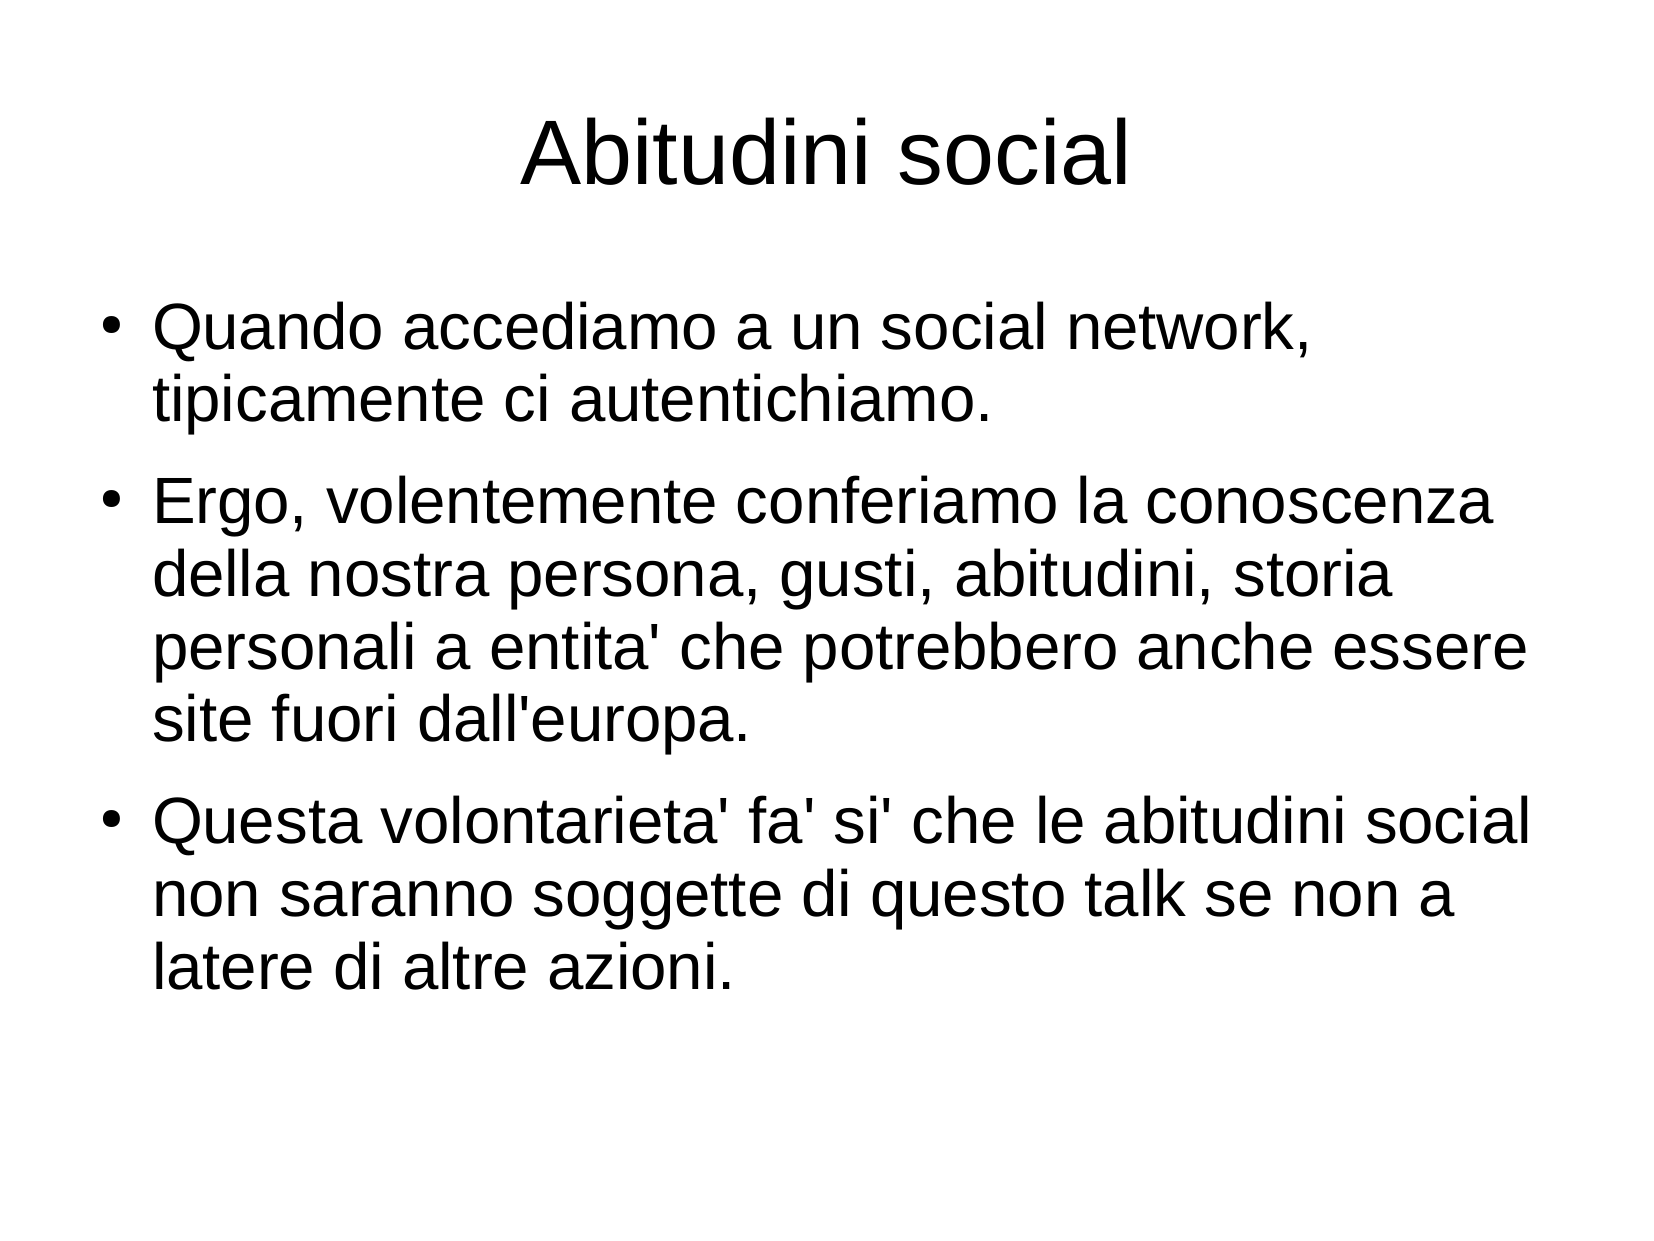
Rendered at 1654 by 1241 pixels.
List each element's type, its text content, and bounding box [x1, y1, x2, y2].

title Abitudini social [82, 49, 1571, 257]
list Quando accediamo a un social network, tipicamente ci autentichiamo. Ergo, volentemente conferiamo la conoscenza della nostra persona, gusti, abitudini, storia personali a entita' che potrebbero anche essere site fuori dall'europa. Questa volontarieta' fa' si' che le abitudini social non saranno soggette di questo talk se non a latere di altre azioni. [82, 290, 1571, 1010]
